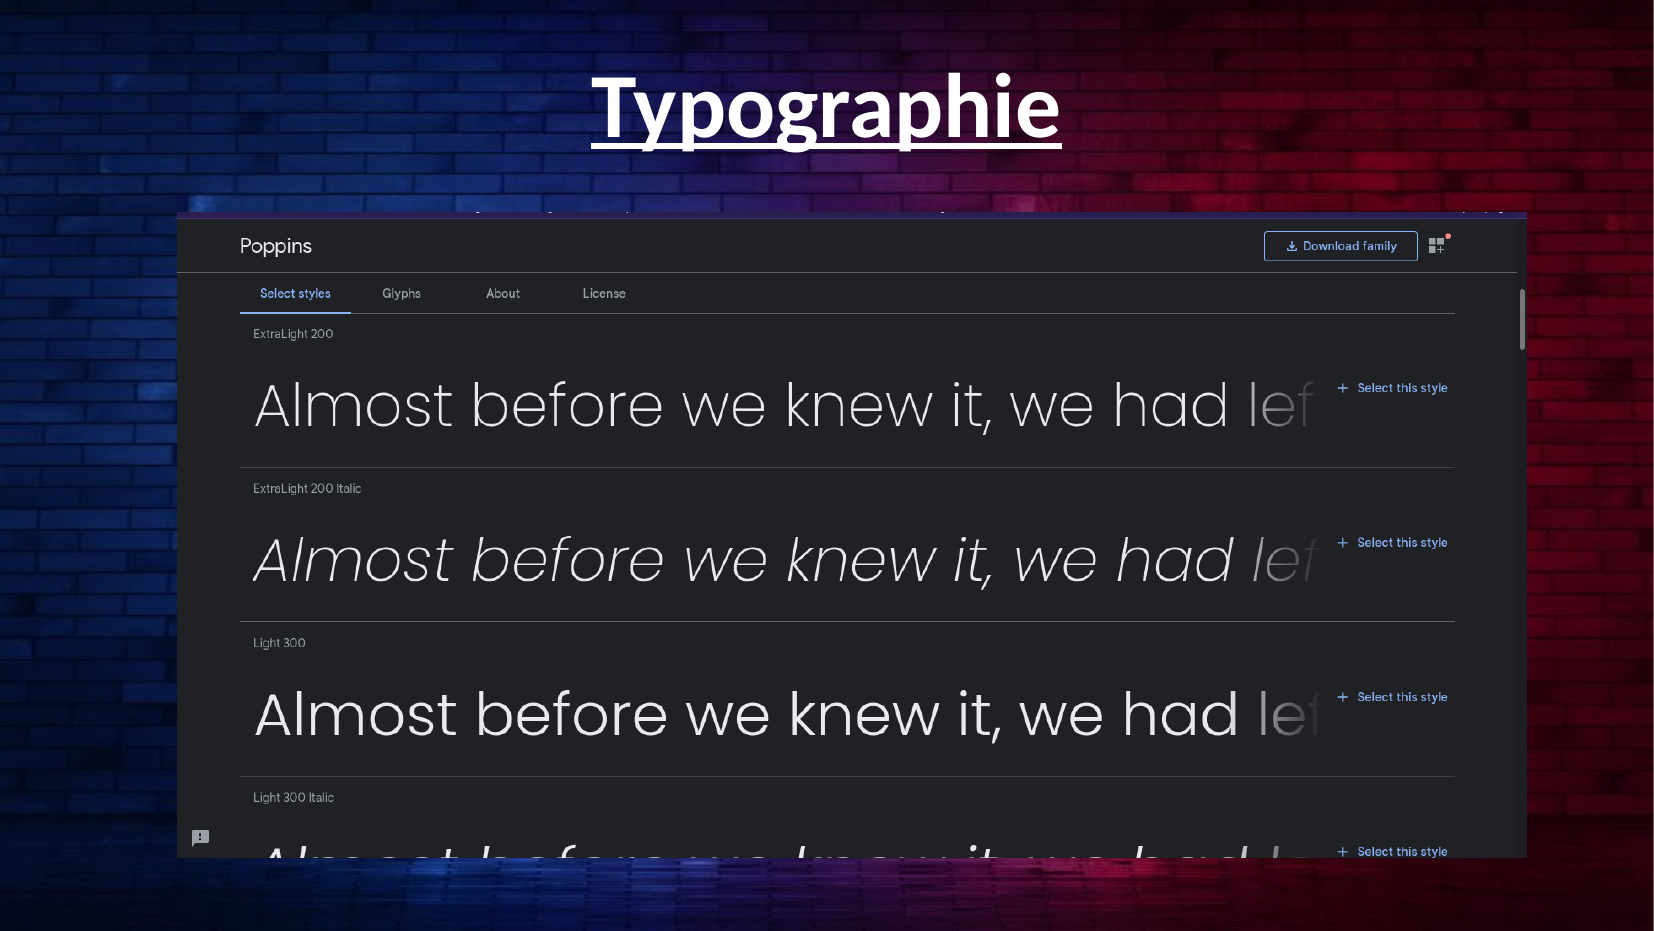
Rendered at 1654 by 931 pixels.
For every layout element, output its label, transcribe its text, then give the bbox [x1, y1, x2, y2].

picture [0, 0, 1654, 931]
title Typographie [493, 12, 1161, 212]
